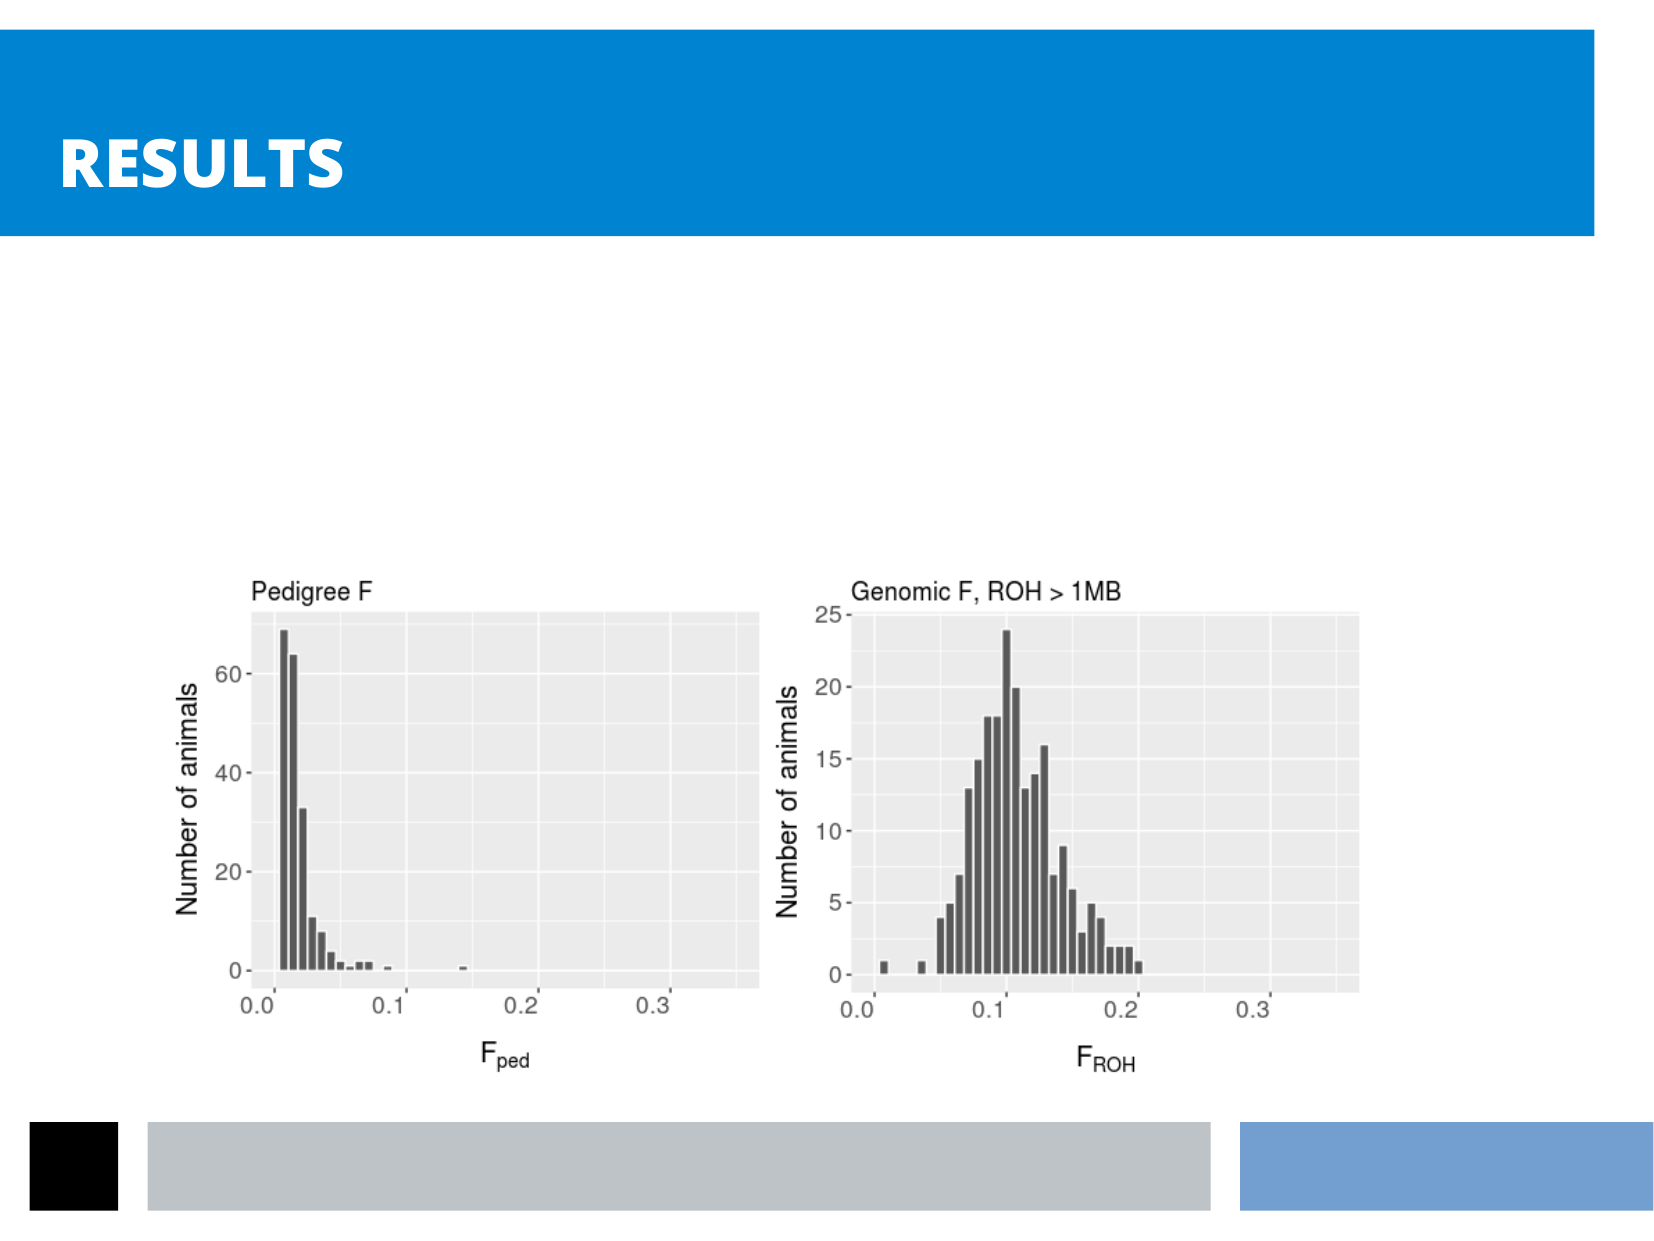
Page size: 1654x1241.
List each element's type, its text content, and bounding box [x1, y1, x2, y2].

title RESULTS [59, 59, 1595, 207]
picture [165, 570, 1365, 1093]
